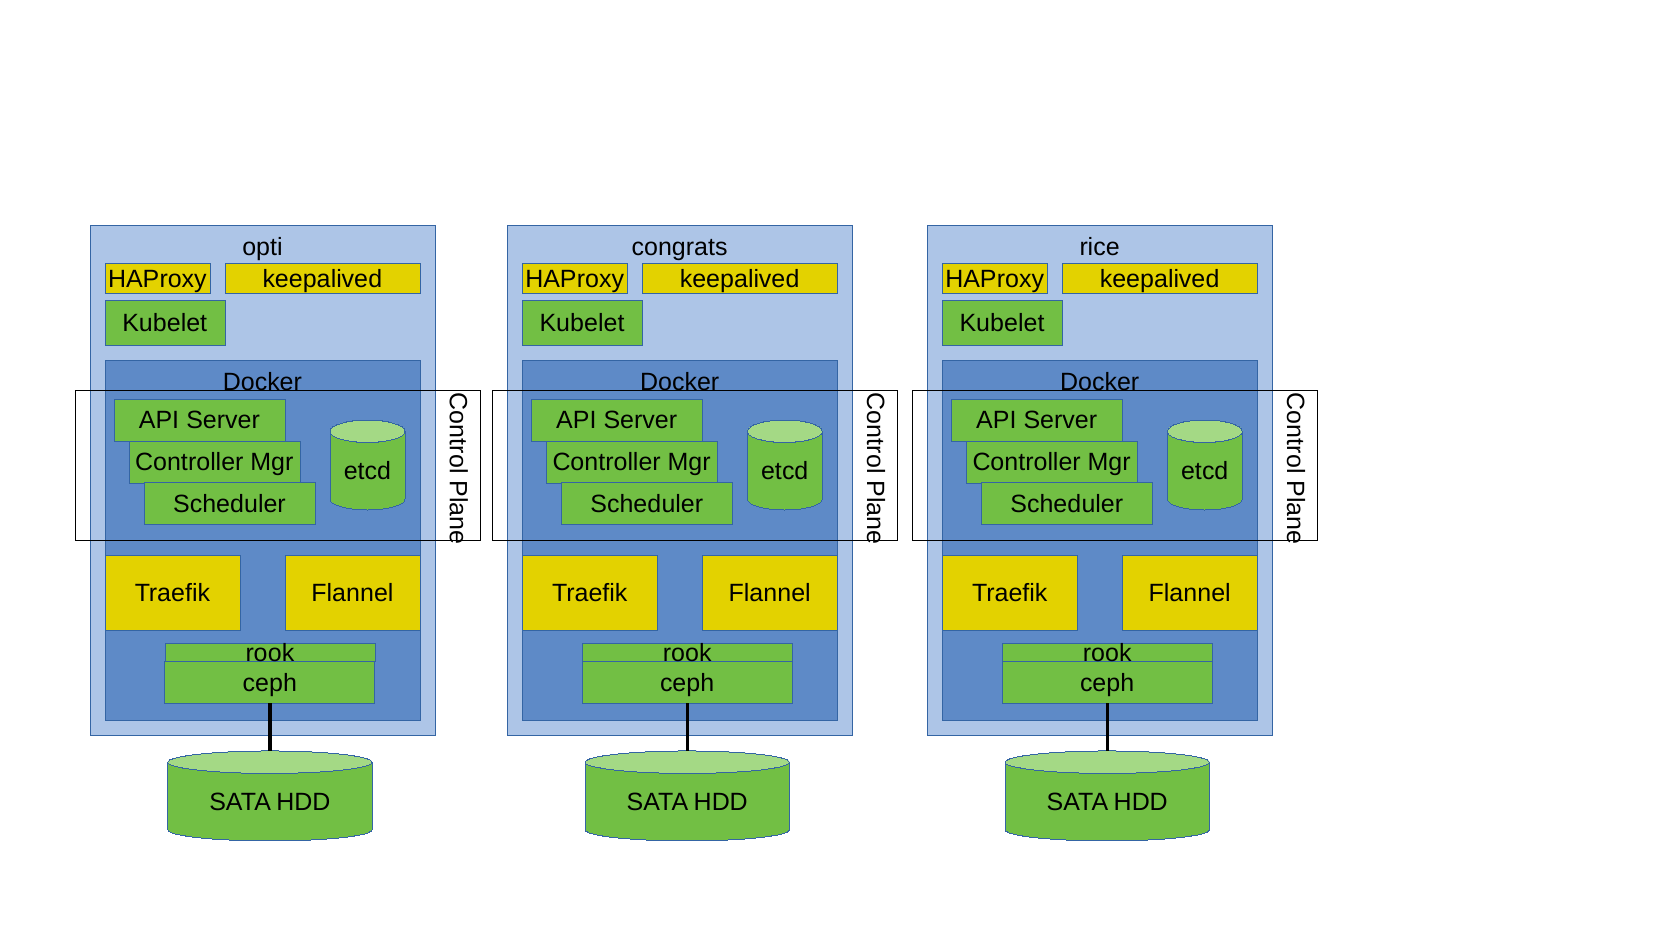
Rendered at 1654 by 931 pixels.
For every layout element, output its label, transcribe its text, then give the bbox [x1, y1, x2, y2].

text_box opti [90, 225, 436, 390]
text_box Docker [644, 375, 654, 388]
text_box Kubelet [522, 300, 643, 346]
text_box rice [927, 541, 1106, 736]
text_box congrats [507, 541, 686, 736]
text_box Kubelet [105, 300, 226, 346]
text_box Flannel [285, 555, 421, 631]
text_box Traefik [522, 555, 658, 631]
text_box rice [927, 225, 1273, 390]
text_box ceph [1002, 662, 1213, 704]
text_box Control Plane [437, 378, 481, 574]
text_box SATA HDD [585, 763, 790, 841]
text_box congrats [507, 225, 853, 390]
text_box Docker [522, 360, 838, 390]
text_box Kubelet [942, 300, 1063, 346]
text_box congrats [689, 541, 853, 736]
text_box SATA HDD [167, 763, 373, 841]
text_box rook [582, 643, 793, 662]
text_box Flannel [702, 555, 838, 631]
text_box Docker [105, 541, 421, 721]
text_box SATA HDD [1005, 763, 1210, 841]
text_box Docker [1064, 375, 1074, 388]
text_box Flannel [1122, 555, 1258, 631]
text_box Docker [942, 360, 1258, 390]
text_box Control Plane [1274, 378, 1318, 574]
text_box [75, 390, 437, 541]
text_box HAProxy [942, 263, 1048, 294]
text_box keepalived [642, 263, 838, 294]
text_box Traefik [942, 555, 1078, 631]
text_box ceph [164, 661, 375, 704]
text_box rook [1002, 643, 1213, 662]
text_box Traefik [105, 555, 241, 631]
text_box rice [1109, 541, 1273, 736]
text_box opti [90, 541, 268, 736]
text_box Docker [942, 541, 1258, 721]
text_box [912, 390, 1274, 541]
text_box HAProxy [105, 263, 211, 294]
text_box Docker [105, 360, 421, 390]
text_box keepalived [225, 263, 421, 294]
text_box HAProxy [522, 263, 628, 294]
text_box opti [272, 541, 436, 736]
text_box [492, 390, 854, 541]
text_box keepalived [1062, 263, 1258, 294]
text_box Docker [226, 375, 236, 388]
text_box rook [165, 643, 376, 662]
text_box ceph [582, 662, 793, 704]
text_box Control Plane [854, 378, 898, 574]
text_box Docker [522, 541, 838, 721]
